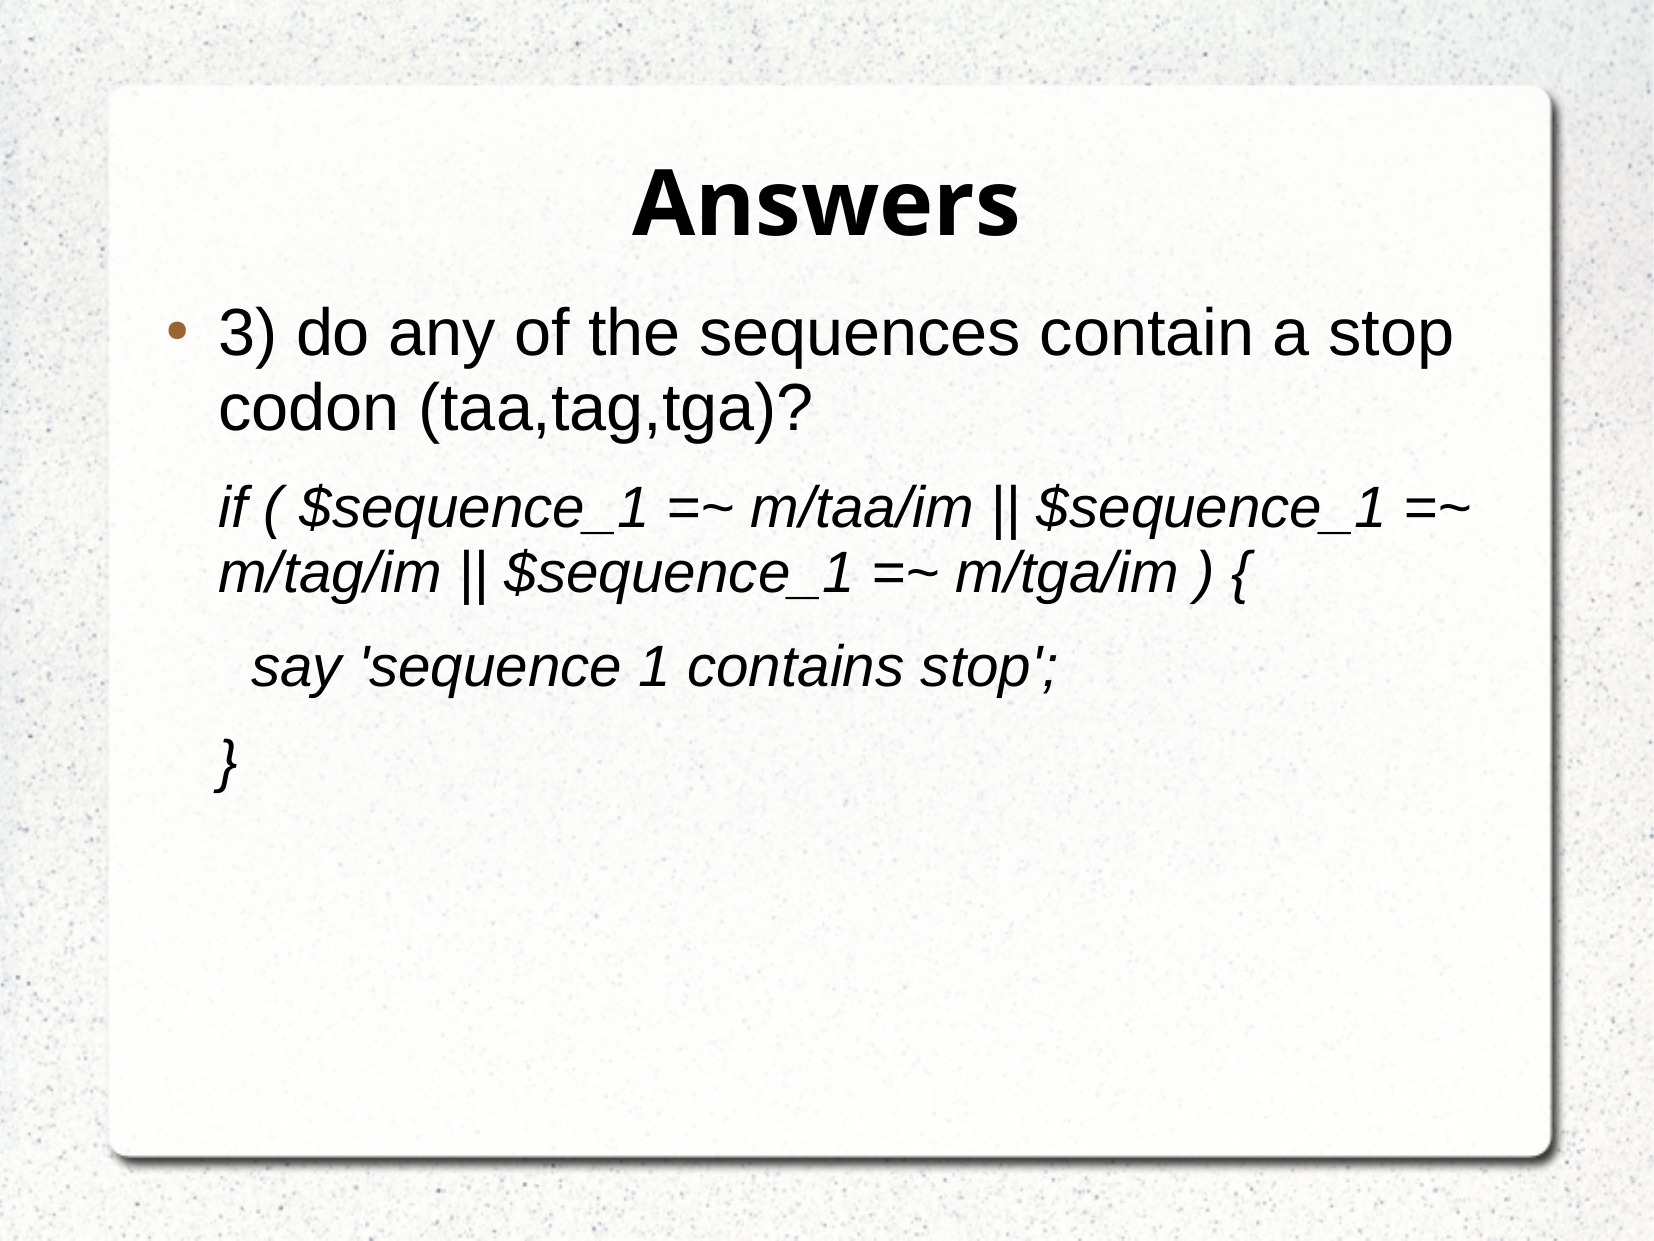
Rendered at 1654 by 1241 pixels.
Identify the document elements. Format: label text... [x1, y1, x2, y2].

title Answers [118, 96, 1536, 304]
picture [0, 0, 1654, 1241]
list 3) do any of the sequences contain a stop codon (taa,tag,tga)? if ( $sequence_1 =~ m/taa/im || $sequence_1 =~ m/tag/im || $sequence_1 =~ m/tga/im ) { say 'sequence 1 contains stop'; } [147, 295, 1506, 931]
